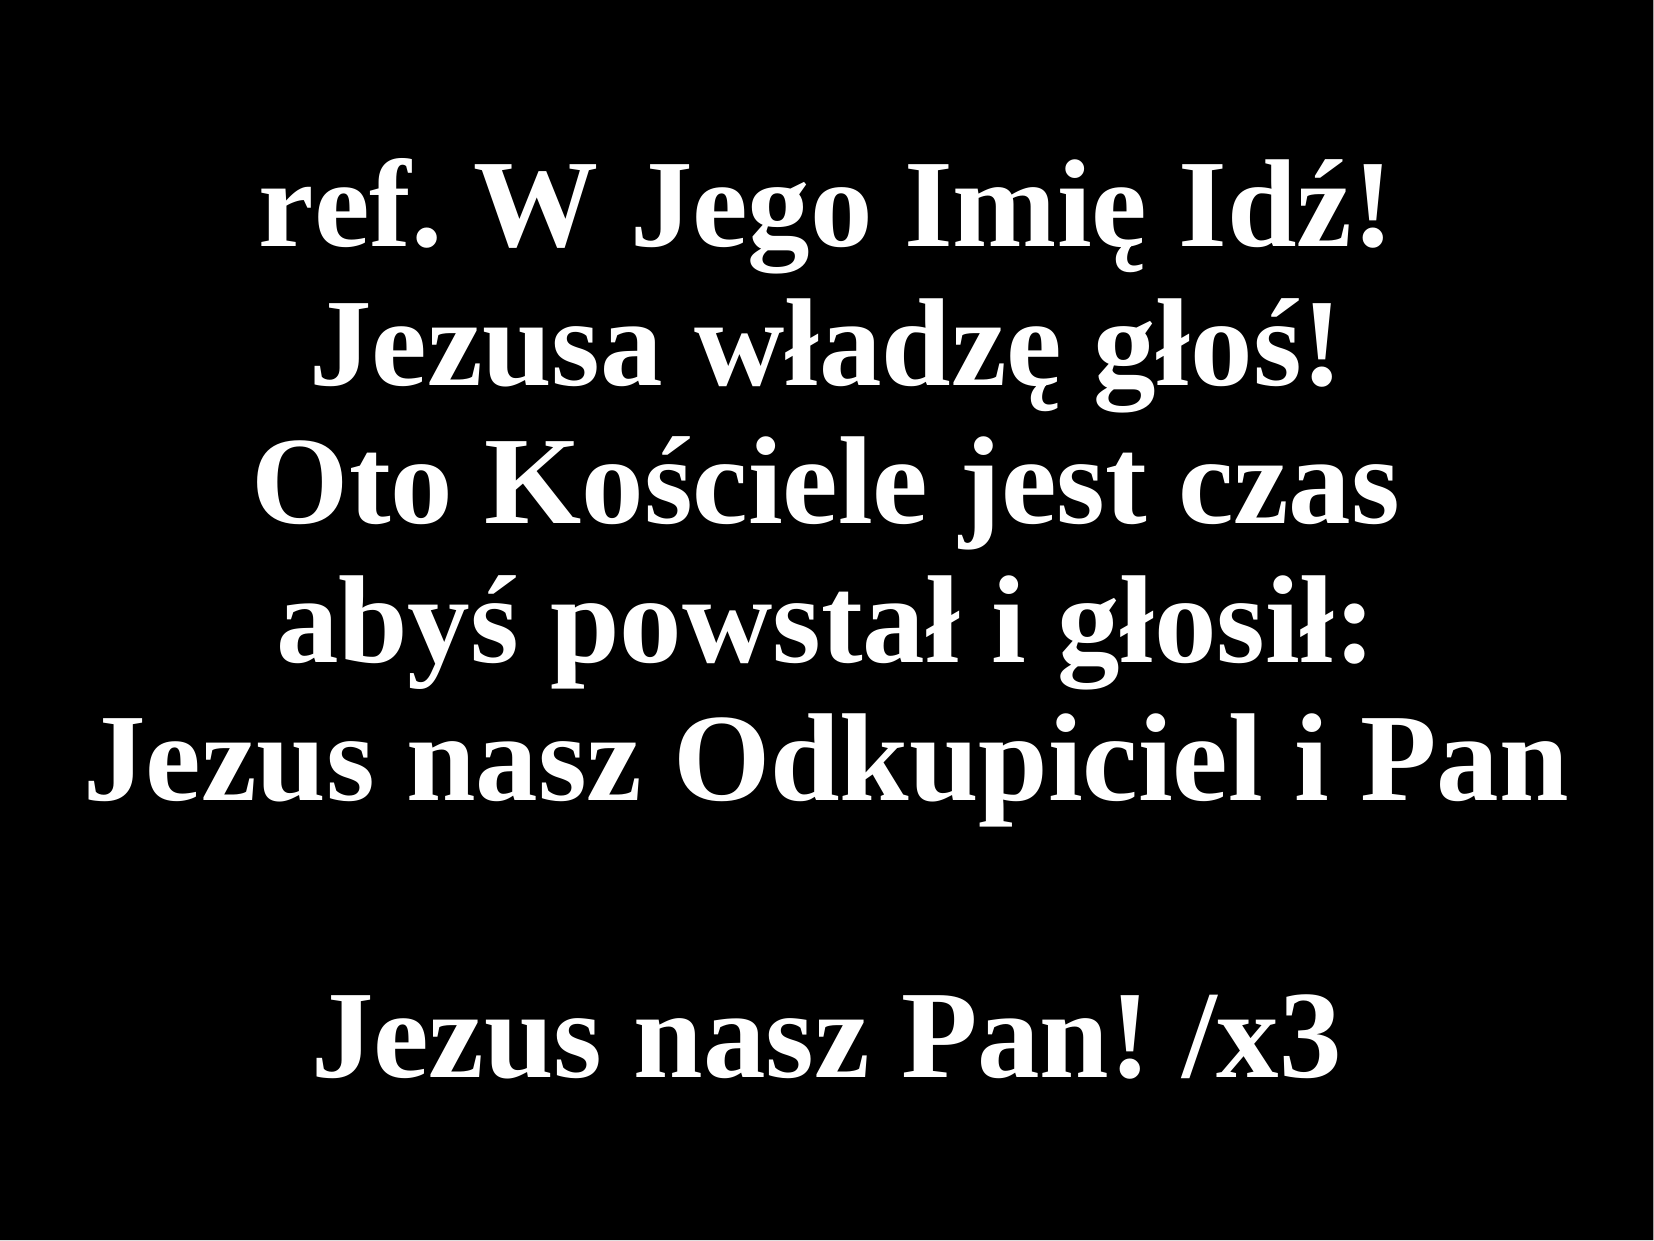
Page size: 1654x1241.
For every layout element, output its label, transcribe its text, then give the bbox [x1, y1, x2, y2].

title ref. W Jego Imię Idź! Jezusa władzę głoś! Oto Kościele jest czas abyś powstał i głosił: Jezus nasz Odkupiciel i Pan Jezus nasz Pan! /x3 [0, 0, 1654, 1241]
